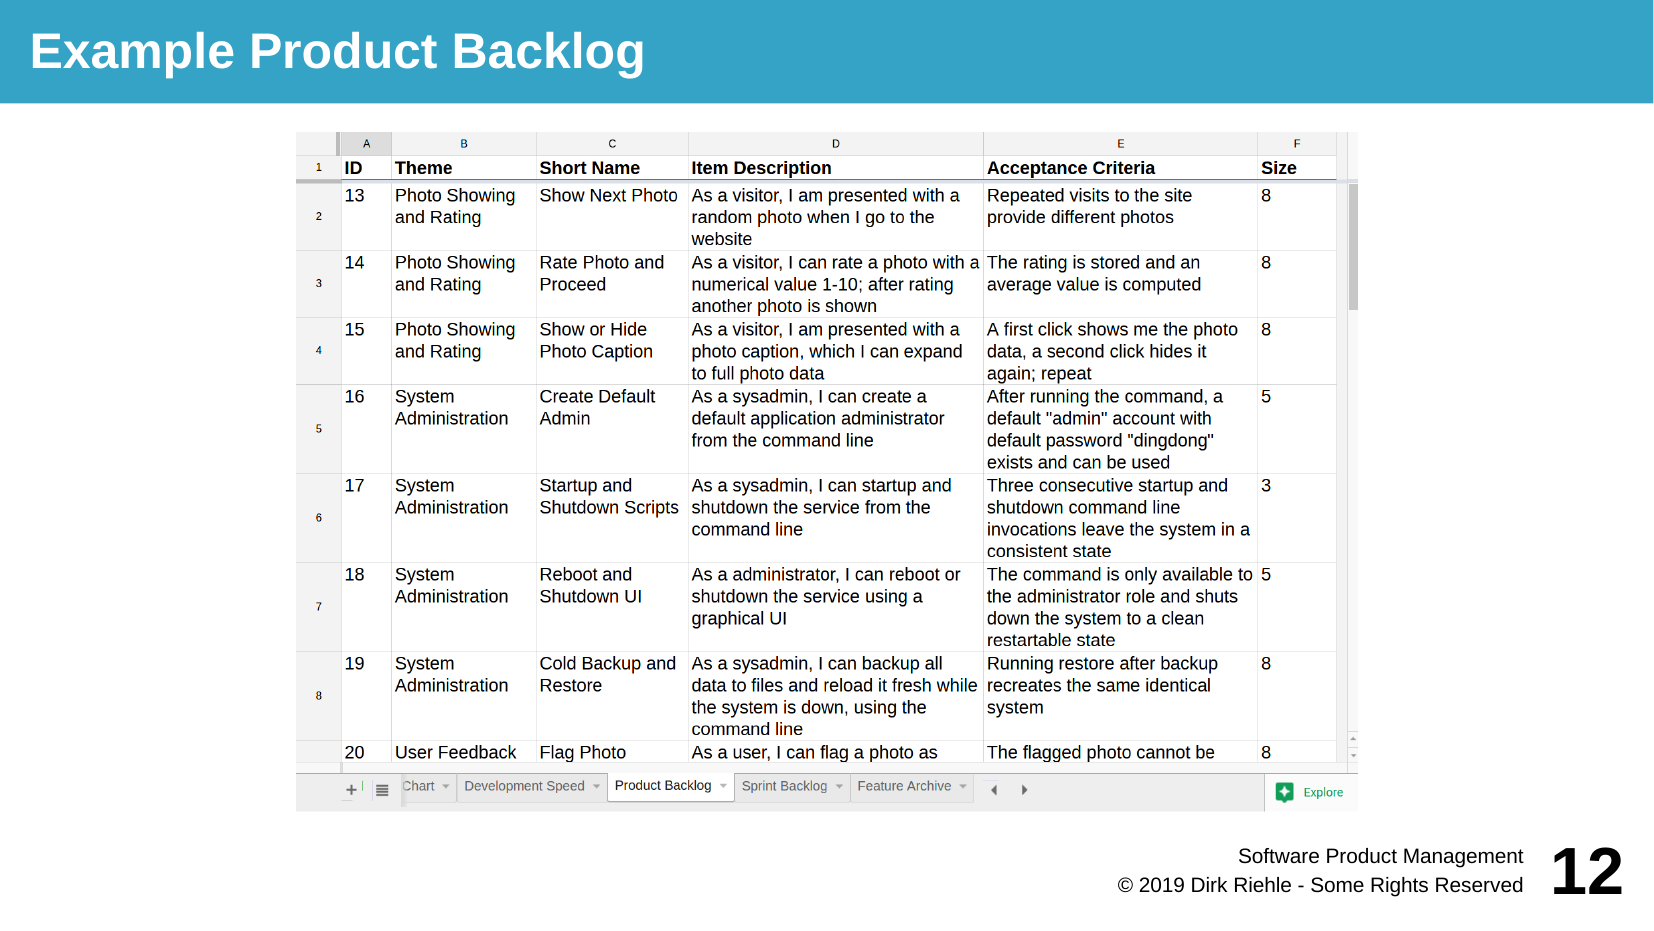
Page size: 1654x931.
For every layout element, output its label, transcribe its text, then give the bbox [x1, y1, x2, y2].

title Example Product Backlog [0, 0, 1654, 104]
picture [307, 132, 1346, 812]
